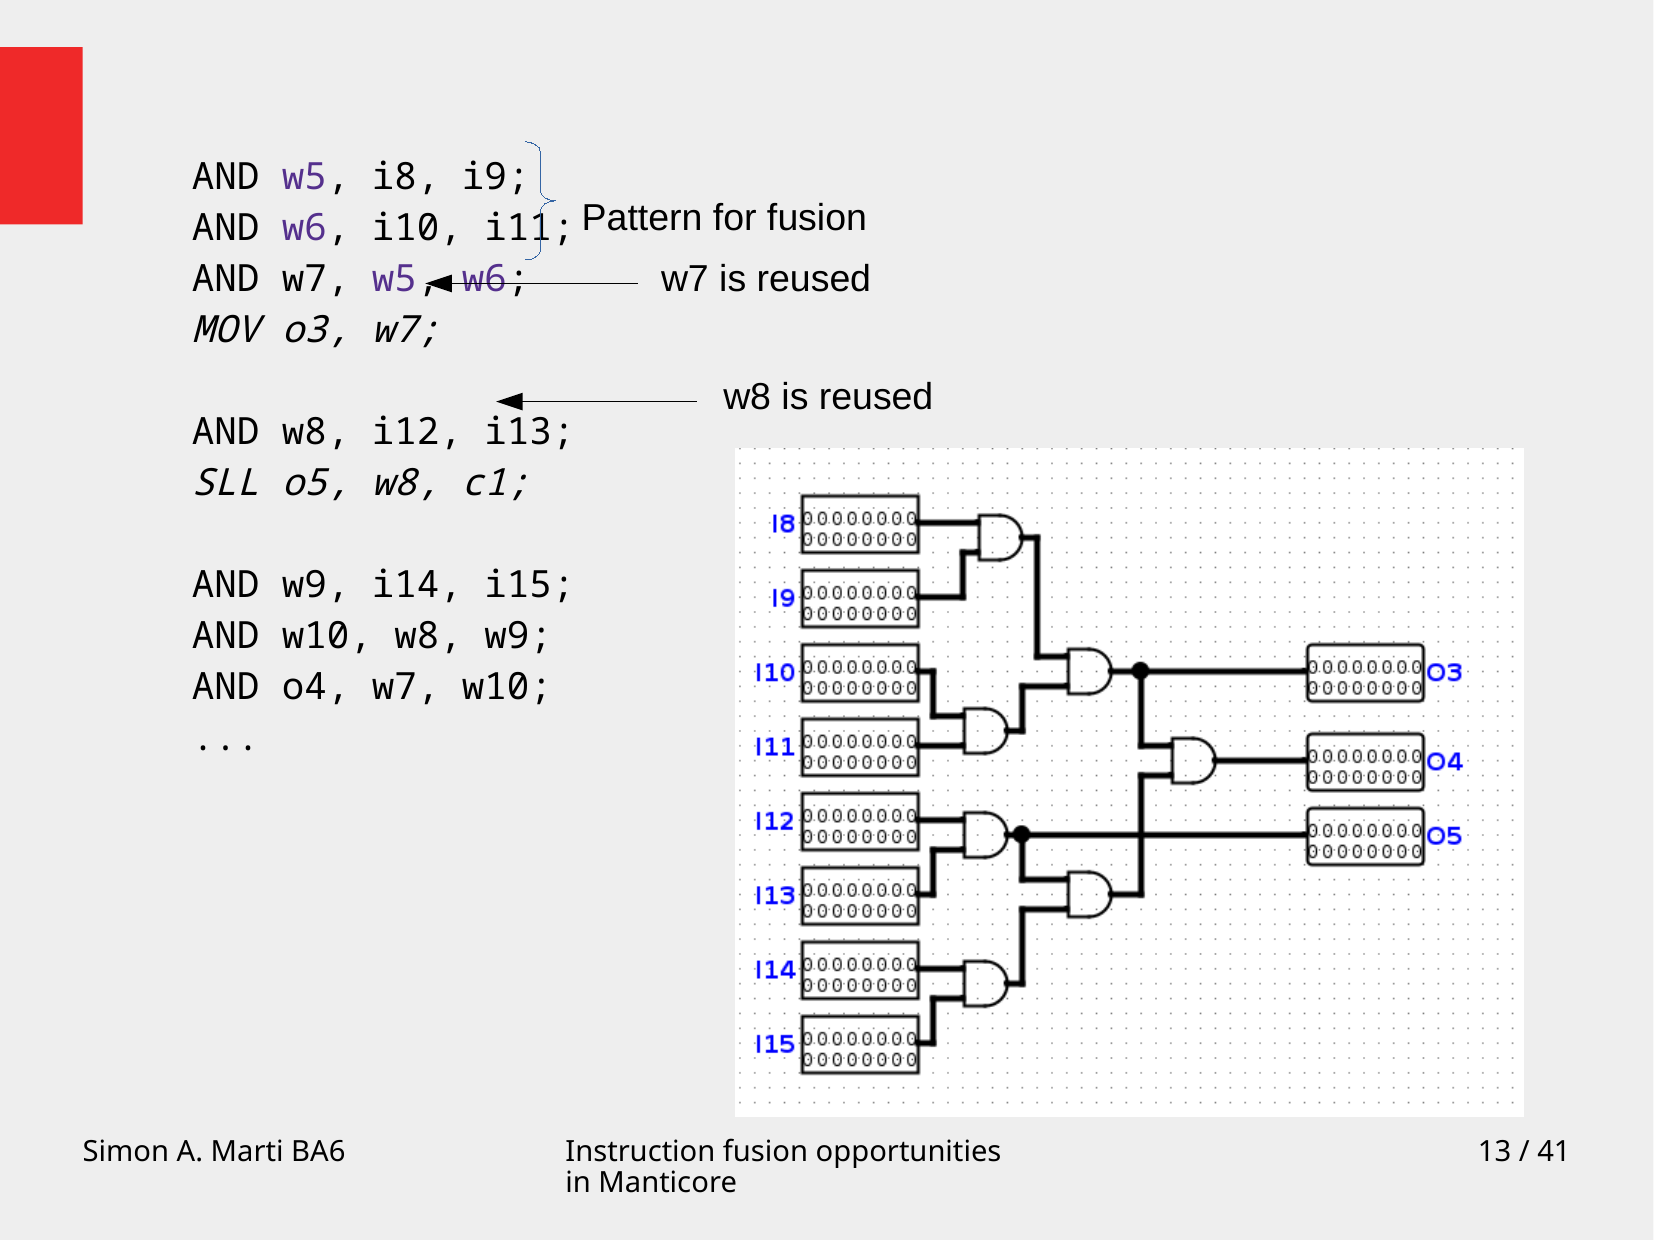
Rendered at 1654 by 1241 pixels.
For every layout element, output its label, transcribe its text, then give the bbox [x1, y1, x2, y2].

text_box Pattern for fusion [566, 188, 882, 246]
picture [735, 448, 1524, 1117]
text_box w7 is reused [646, 250, 886, 308]
text_box w8 is reused [708, 368, 949, 426]
text_box AND w5, i8, i9; AND w6, i10, i11; AND w7, w5, w6; MOV o3, w7; AND w8, i12, i13; SLL o5, w8, c1; AND w9, i14, i15; AND w10, w8, w9; AND o4, w7, w10; ... [177, 141, 526, 648]
